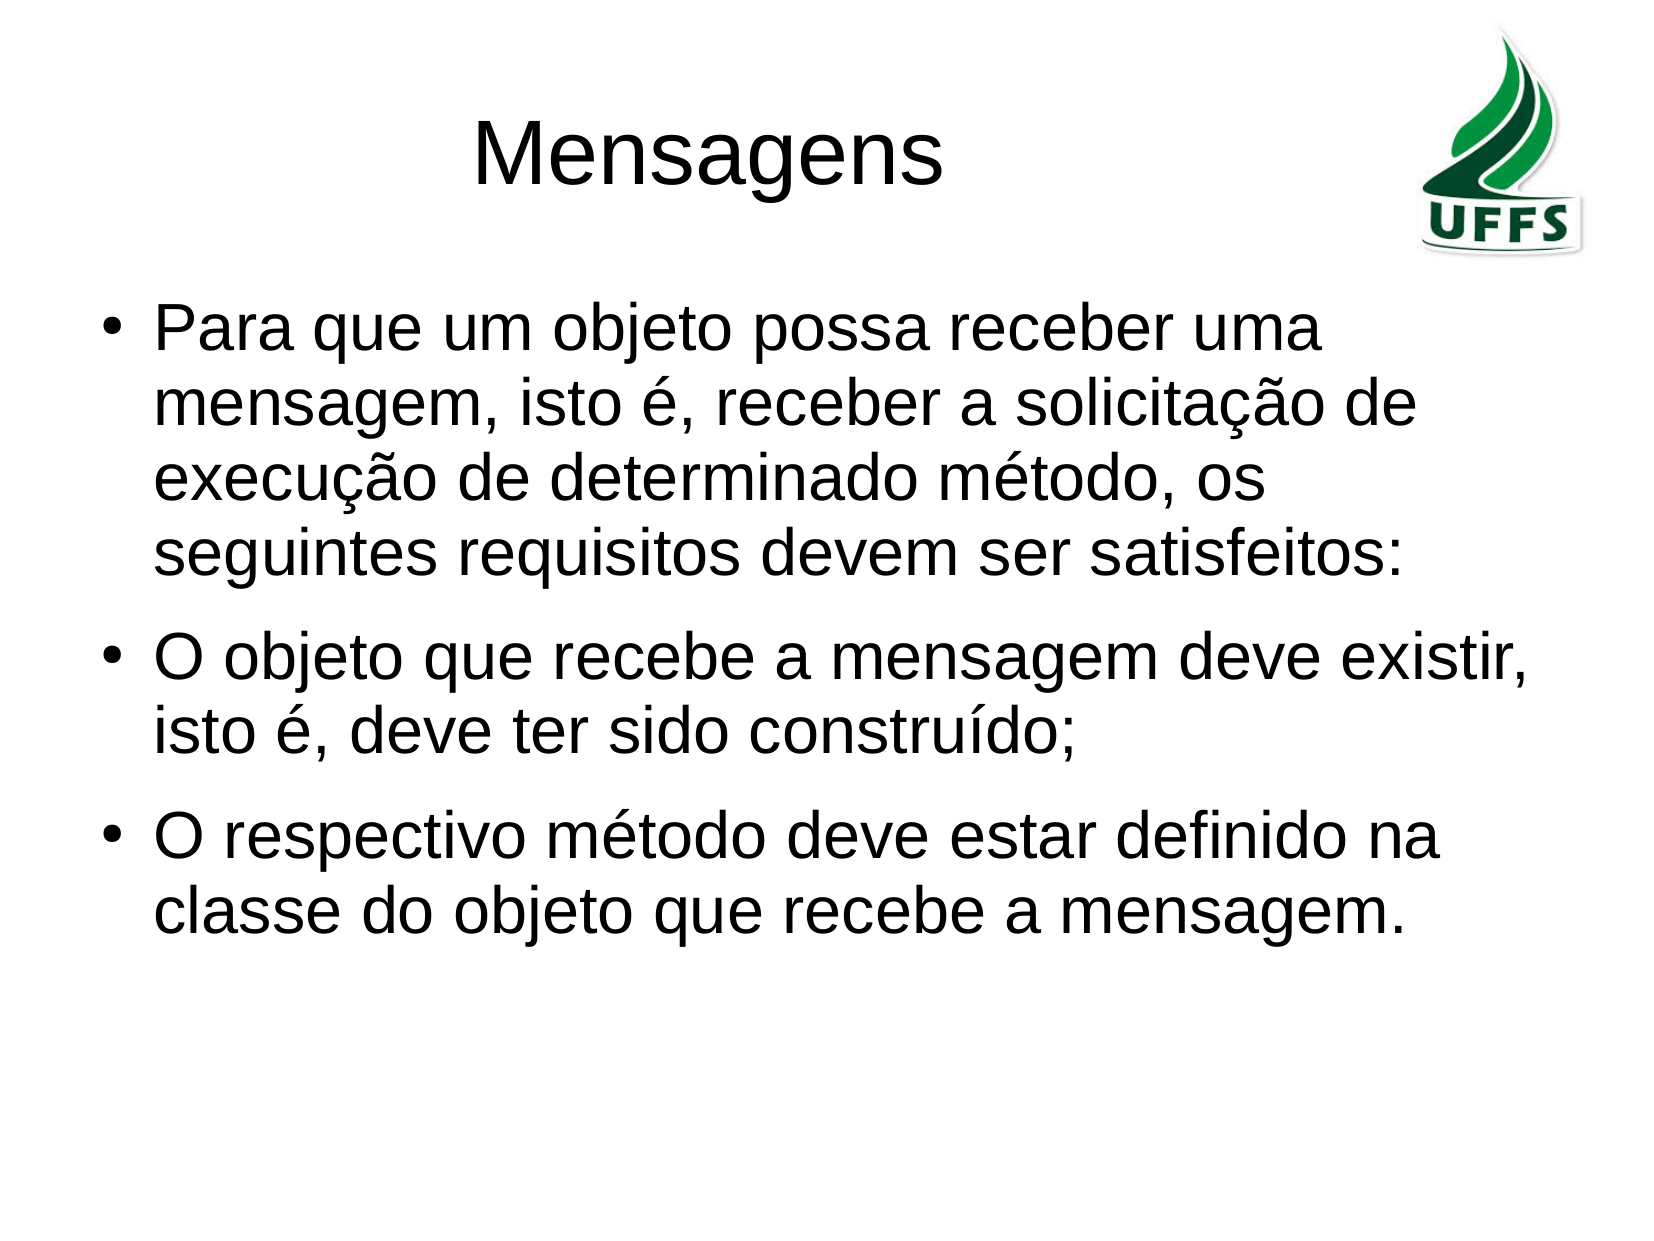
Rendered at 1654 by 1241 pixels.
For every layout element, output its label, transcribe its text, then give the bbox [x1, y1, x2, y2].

title Mensagens [82, 49, 1335, 257]
list Para que um objeto possa receber uma mensagem, isto é, receber a solicitação de execução de determinado método, os seguintes requisitos devem ser satisfeitos: O objeto que recebe a mensagem deve existir, isto é, deve ter sido construído; O respectivo método deve estar definido na classe do objeto que recebe a mensagem. [82, 290, 1571, 1123]
picture [1381, 20, 1624, 272]
